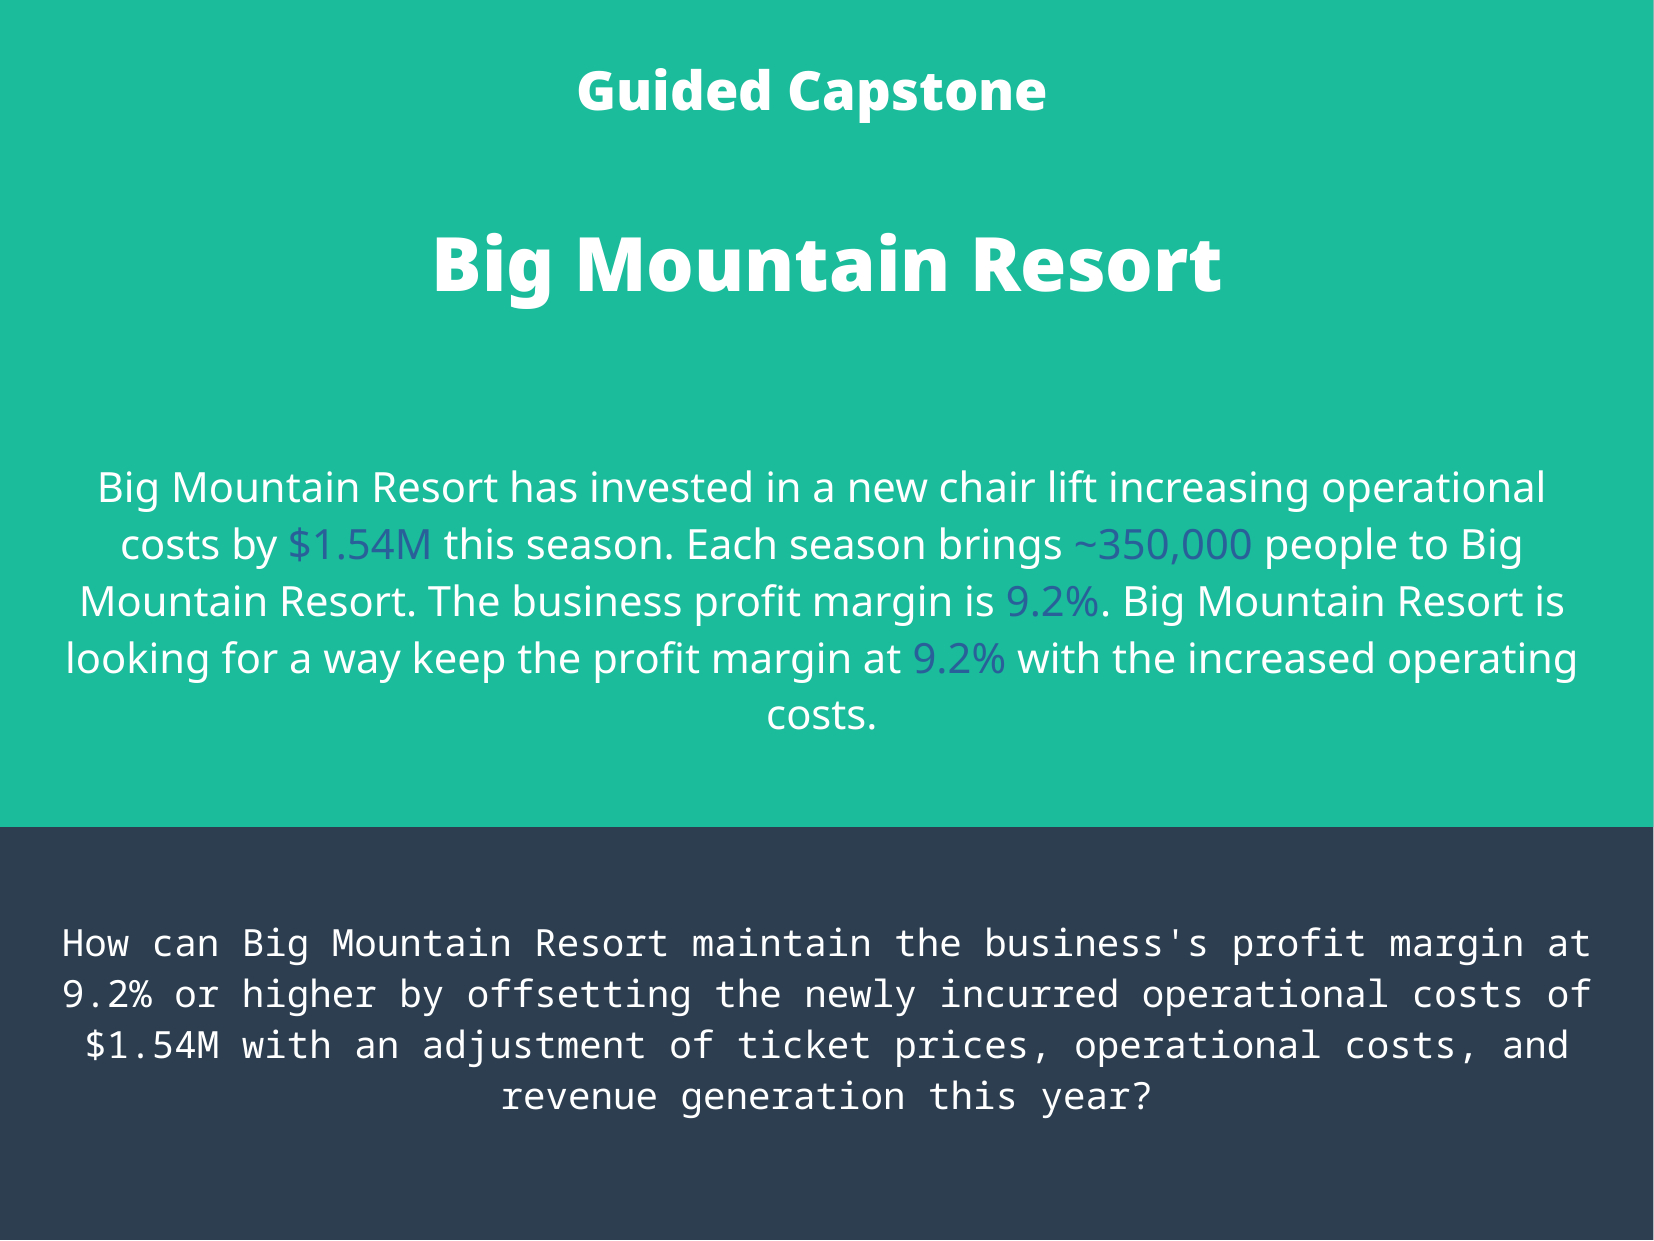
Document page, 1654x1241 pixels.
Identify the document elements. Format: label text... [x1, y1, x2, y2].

title Guided Capstone [45, 0, 1581, 151]
text_box Big Mountain Resort has invested in a new chair lift increasing operational costs by $1.54M this season. Each season brings ~350,000 people to Big Mountain Resort. The business profit margin is 9.2%. Big Mountain Resort is looking for a way keep the profit margin at 9.2% with the increased operating costs. [49, 450, 1595, 1074]
subtitle How can Big Mountain Resort maintain the business's profit margin at 9.2% or higher by offsetting the newly incurred operational costs of $1.54M with an adjustment of ticket prices, operational costs, and revenue generation this year? [59, 1074, 1595, 1182]
title Big Mountain Resort [60, 157, 1596, 316]
